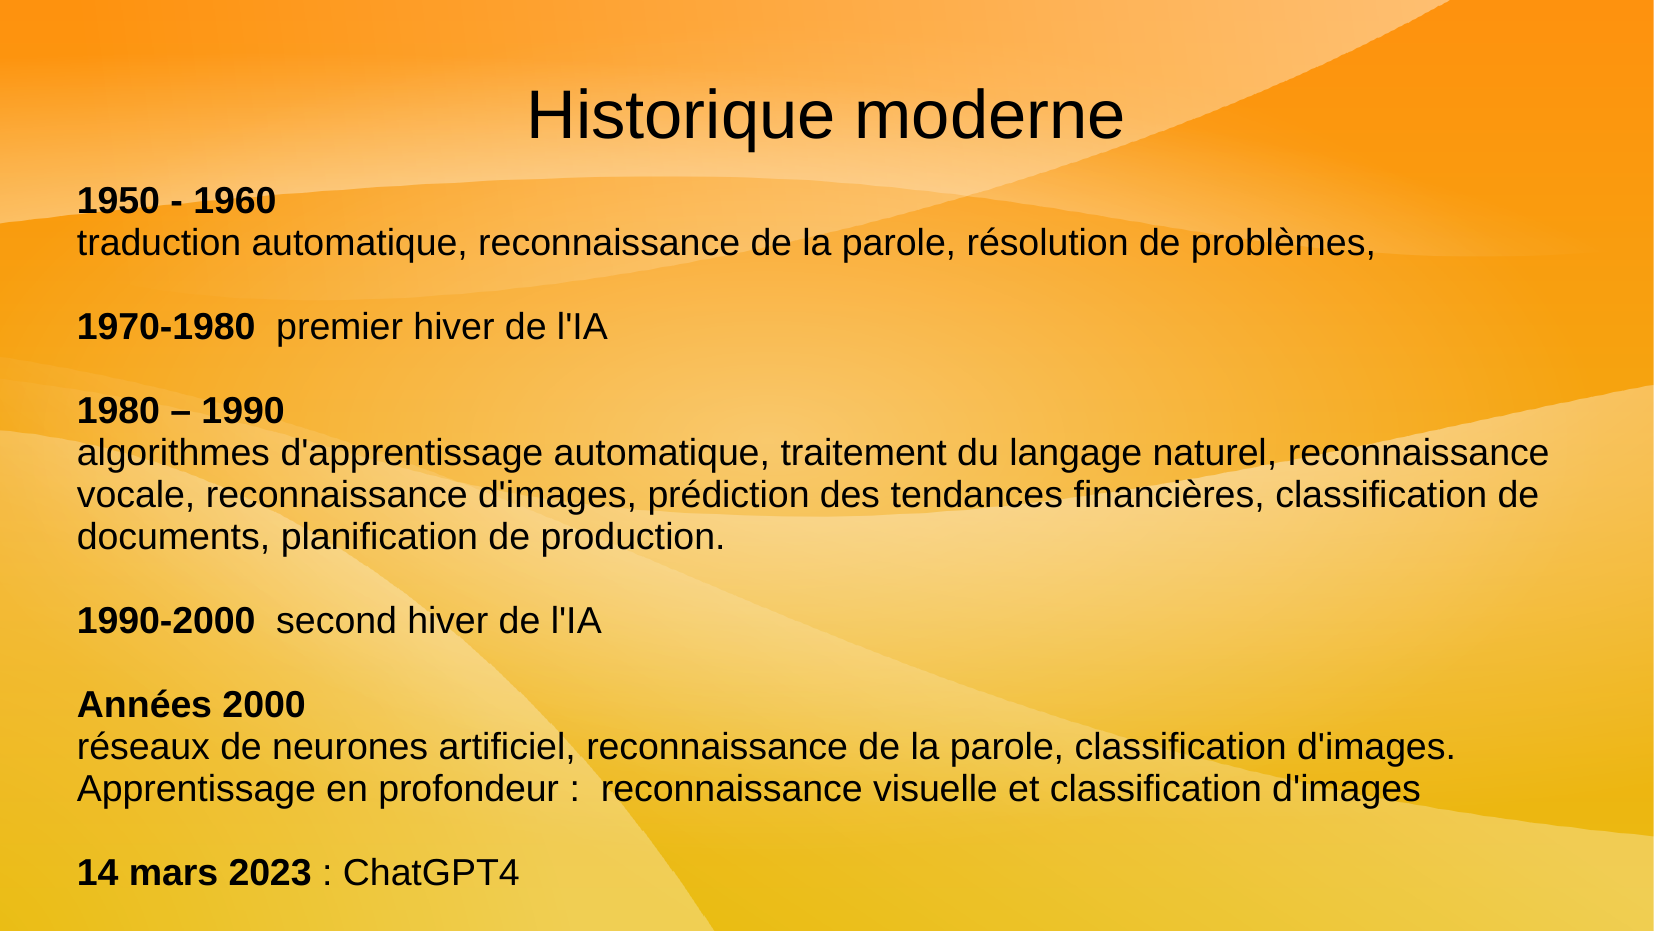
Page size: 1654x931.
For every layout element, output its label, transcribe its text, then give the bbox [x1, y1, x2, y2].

subtitle 1950 - 1960 traduction automatique, reconnaissance de la parole, résolution de problèmes, 1970-1980 premier hiver de l'IA 1980 – 1990 algorithmes d'apprentissage automatique, traitement du langage naturel, reconnaissance vocale, reconnaissance d'images, prédiction des tendances financières, classification de documents, planification de production. 1990-2000 second hiver de l'IA Années 2000 réseaux de neurones artificiel, reconnaissance de la parole, classification d'images. Apprentissage en profondeur : reconnaissance visuelle et classification d'images 14 mars 2023 : ChatGPT4 [76, 179, 1565, 928]
title Historique moderne [82, 37, 1571, 193]
picture [0, 0, 1654, 931]
